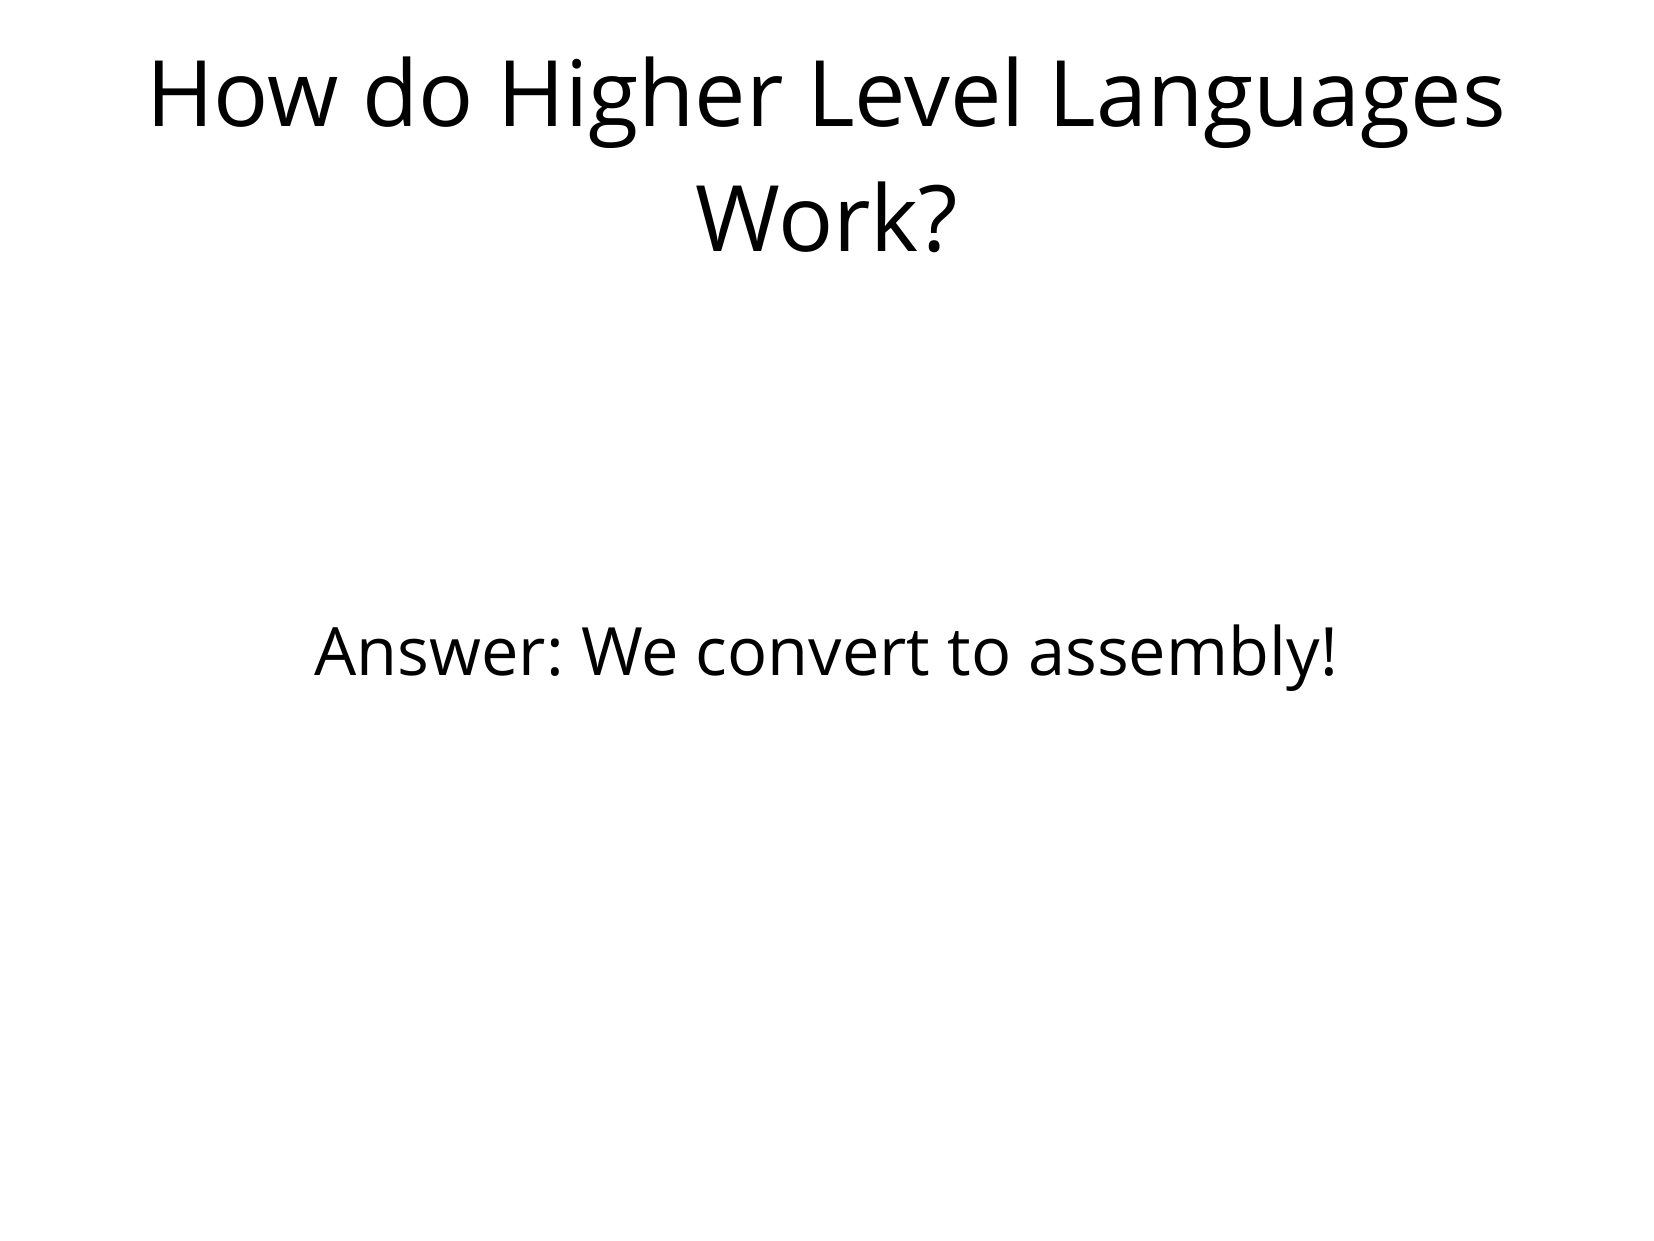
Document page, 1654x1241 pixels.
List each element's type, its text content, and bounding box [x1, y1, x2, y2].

subtitle Answer: We convert to assembly! [82, 290, 1571, 1010]
title How do Higher Level Languages Work? [82, 27, 1571, 279]
